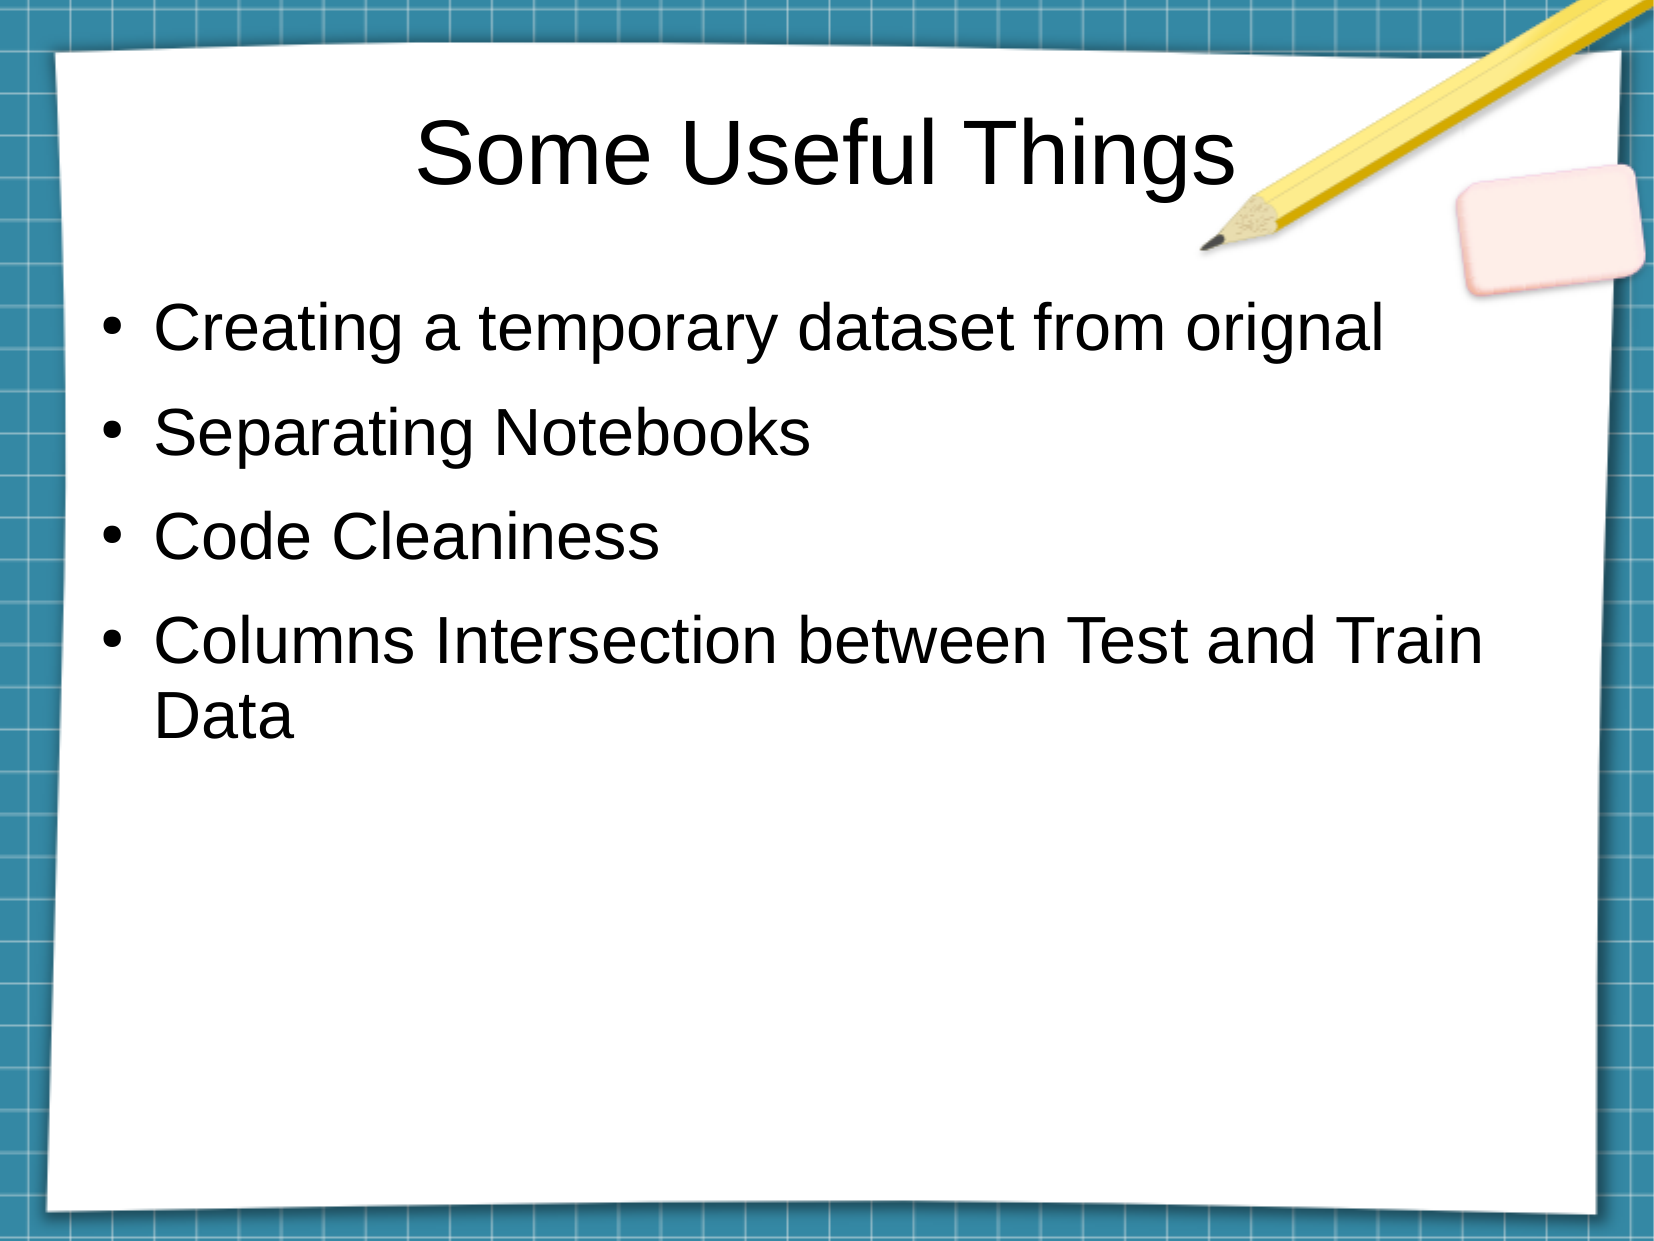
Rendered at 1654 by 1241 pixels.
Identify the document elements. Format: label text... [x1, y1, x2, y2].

title Some Useful Things [82, 49, 1571, 257]
picture [0, 0, 1654, 1241]
list Creating a temporary dataset from orignal Separating Notebooks Code Cleaniness Columns Intersection between Test and Train Data [82, 290, 1571, 1010]
